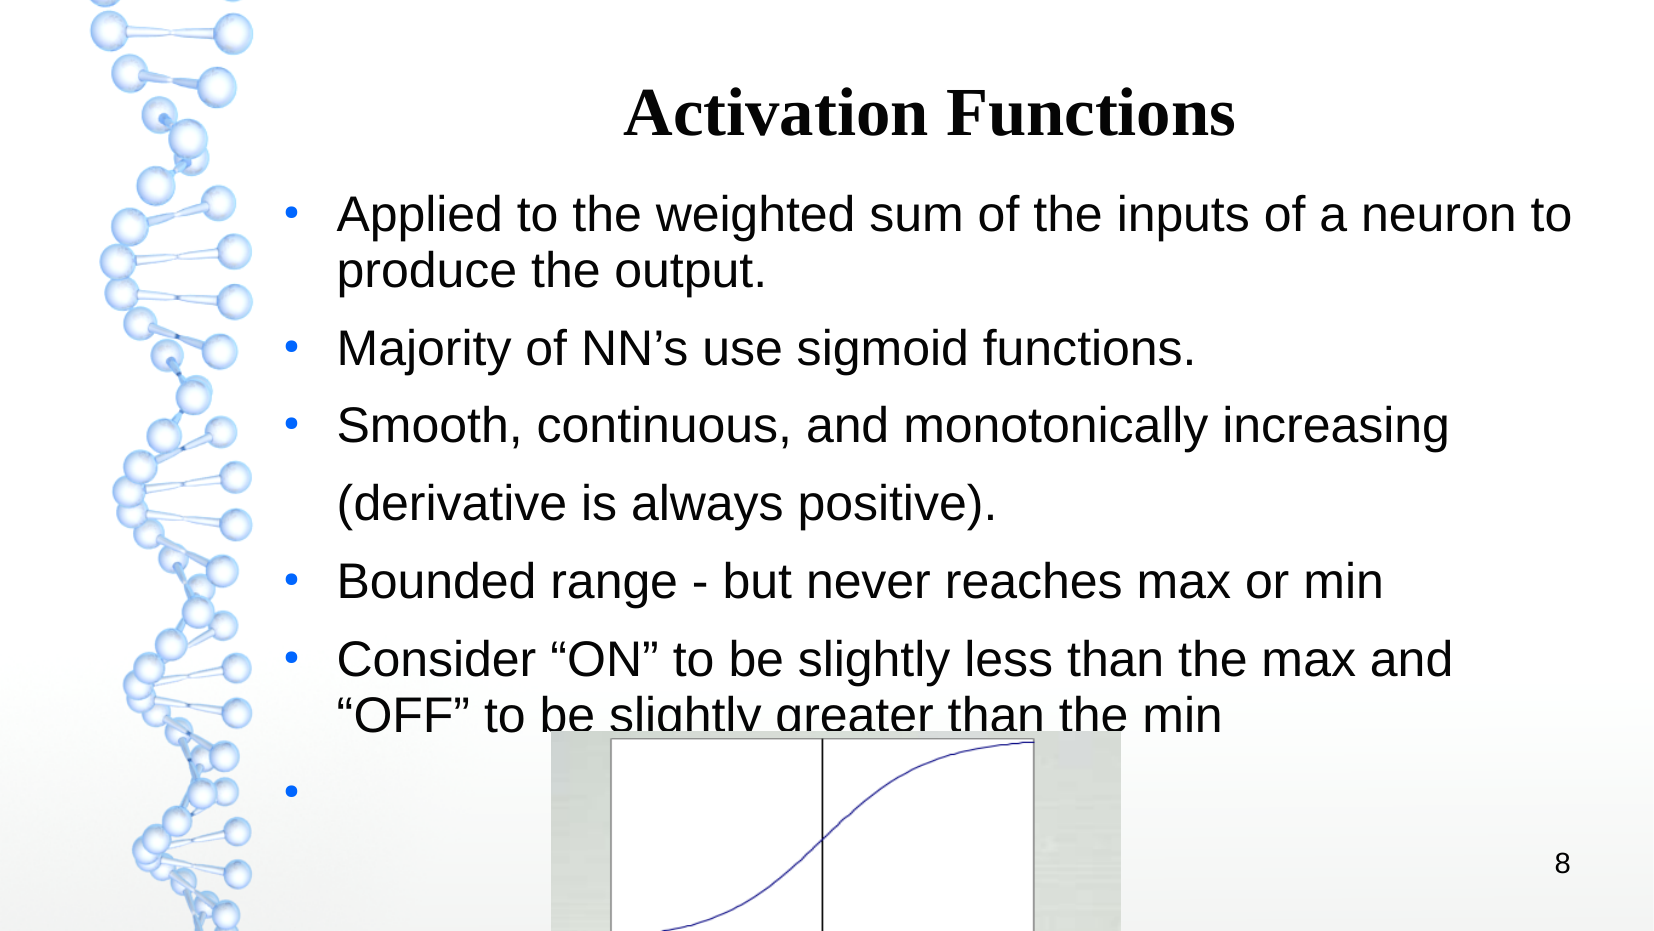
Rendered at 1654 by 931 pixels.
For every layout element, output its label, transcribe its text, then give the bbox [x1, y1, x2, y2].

title Activation Functions [265, 35, 1595, 186]
list Applied to the weighted sum of the inputs of a neuron to produce the output. Majority of NN’s use sigmoid functions. Smooth, continuous, and monotonically increasing (derivative is always positive). Bounded range - but never reaches max or min Consider “ON” to be slightly less than the max and “OFF” to be slightly greater than the min [265, 186, 1595, 819]
picture [0, 0, 1654, 931]
